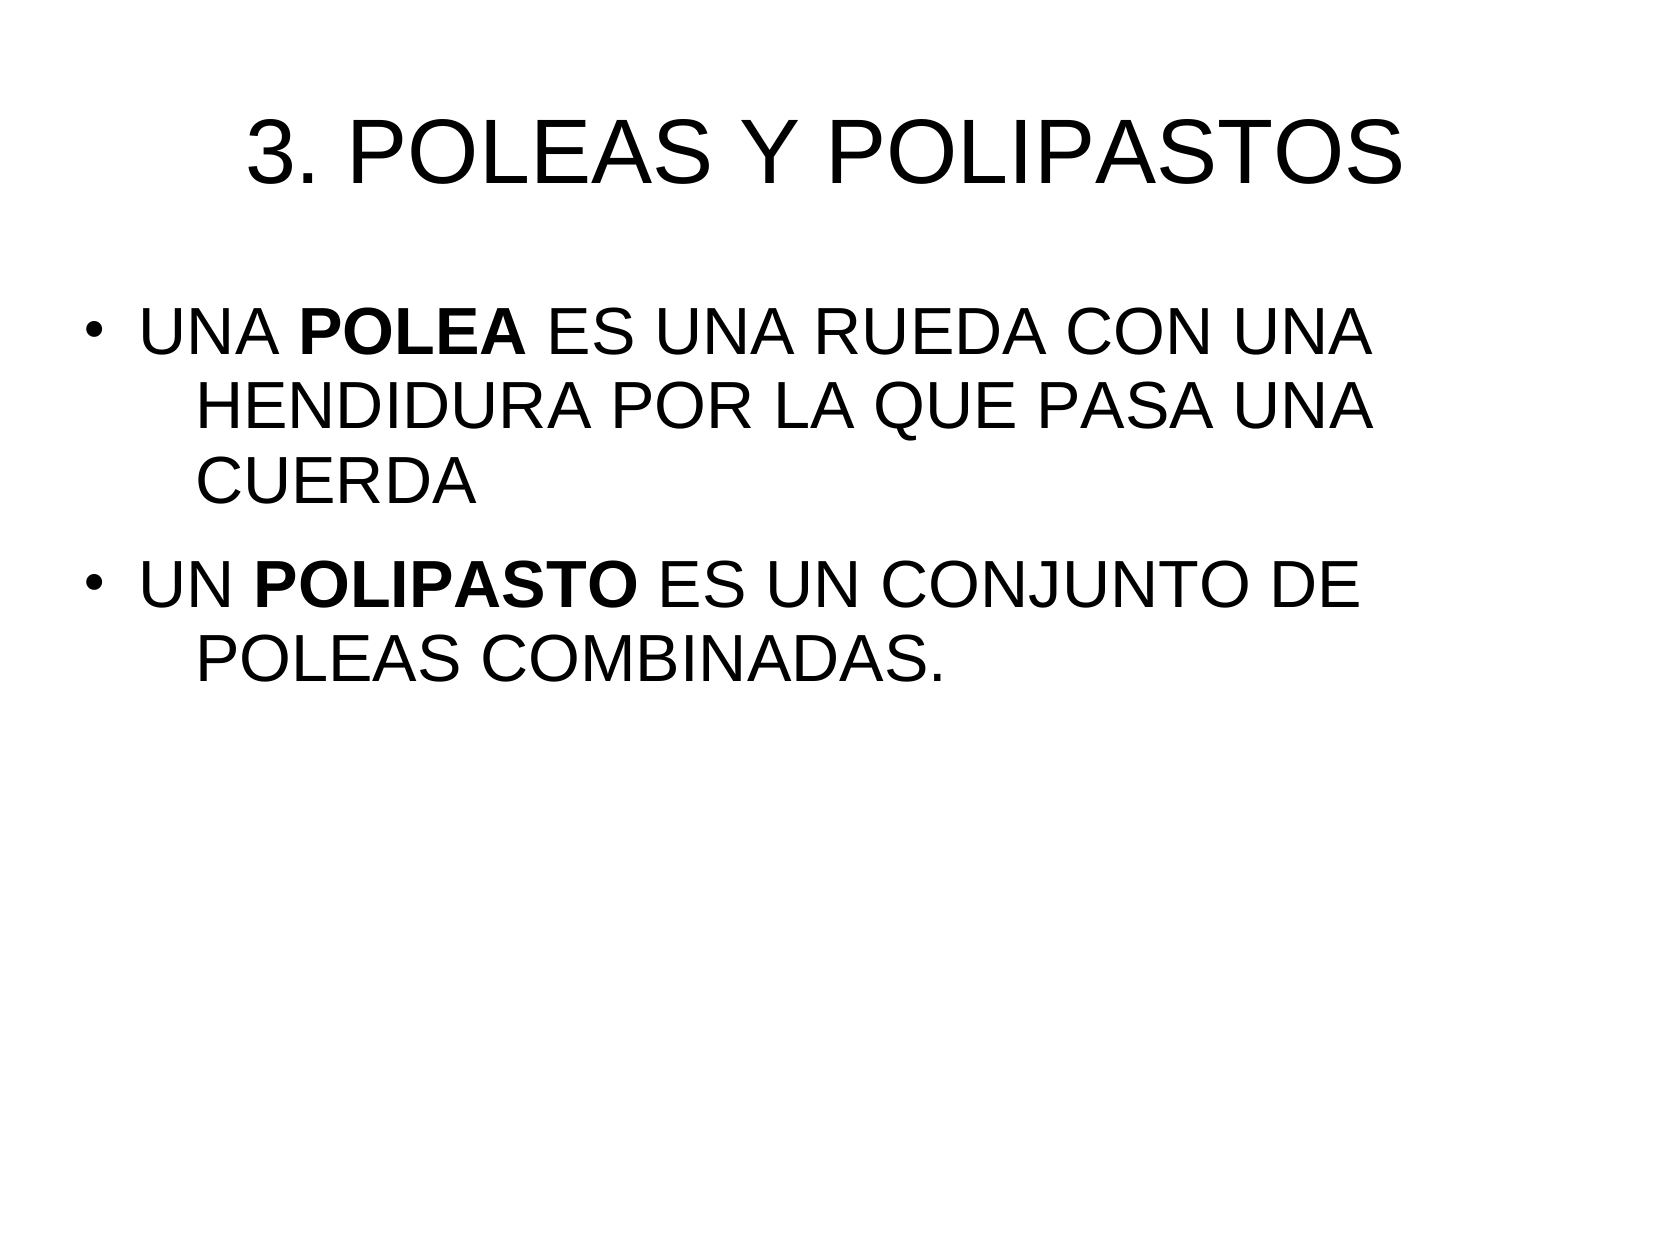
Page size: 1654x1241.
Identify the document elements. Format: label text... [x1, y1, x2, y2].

title 3. POLEAS Y POLIPASTOS [82, 56, 1571, 249]
list UNA POLEA ES UNA RUEDA CON UNA HENDIDURA POR LA QUE PASA UNA CUERDA UN POLIPASTO ES UN CONJUNTO DE POLEAS COMBINADAS. [82, 290, 1571, 1109]
